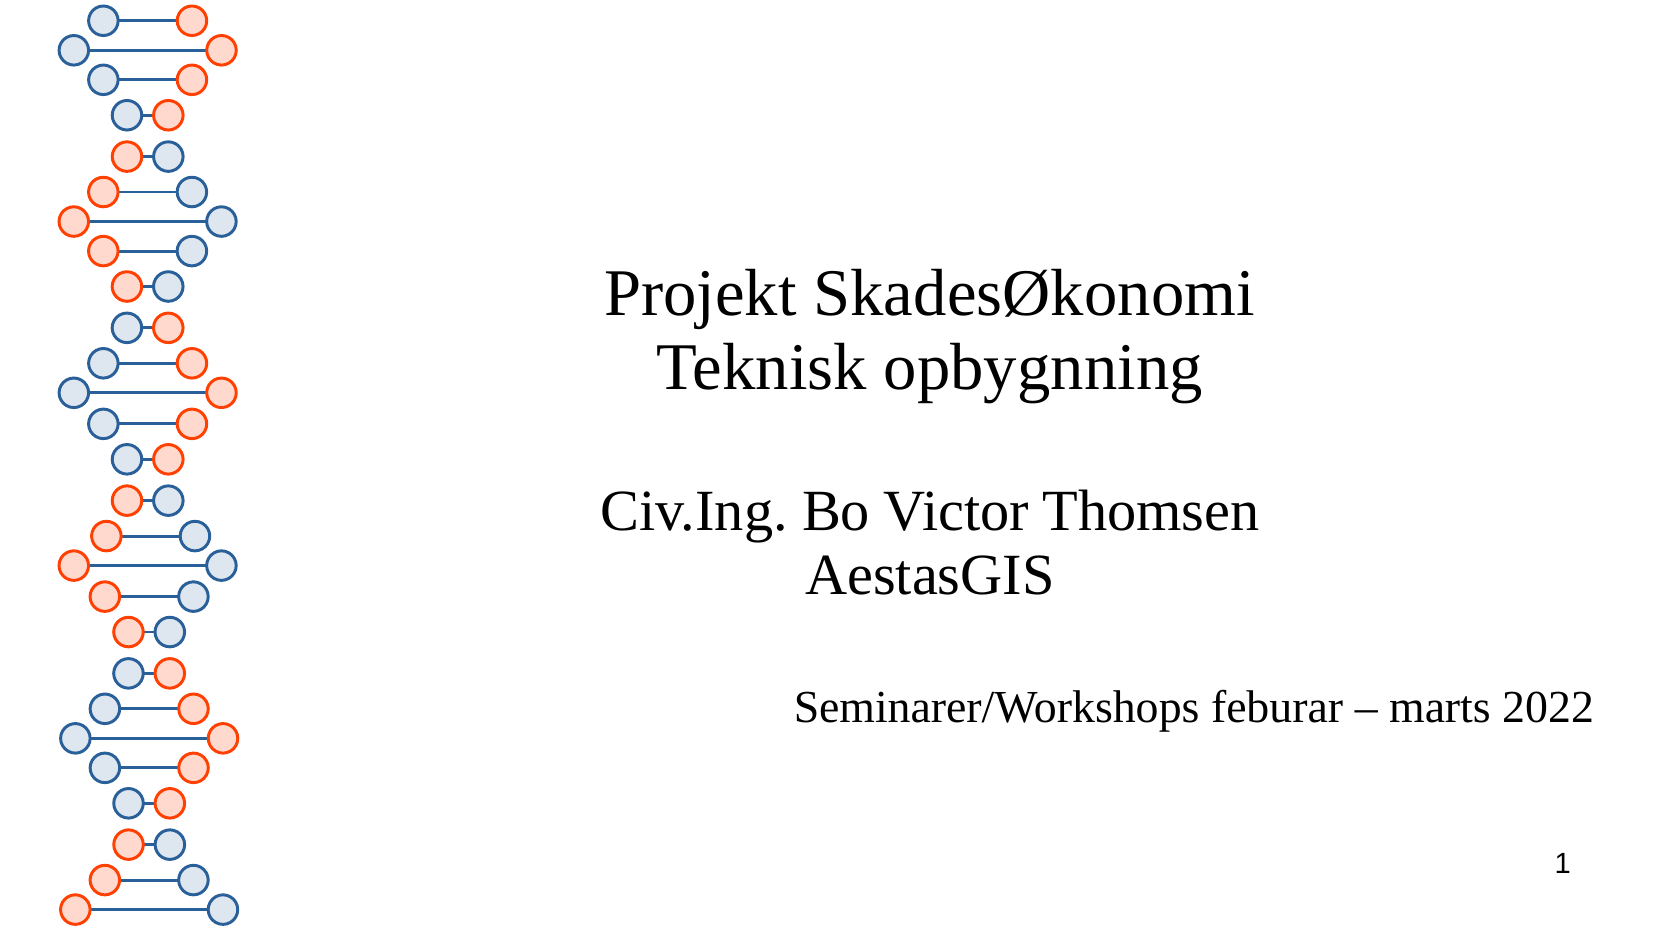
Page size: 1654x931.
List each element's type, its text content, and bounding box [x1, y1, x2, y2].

subtitle Projekt SkadesØkonomi Teknisk opbygnning Civ.Ing. Bo Victor Thomsen AestasGIS Seminarer/Workshops feburar – marts 2022 [265, 224, 1595, 764]
